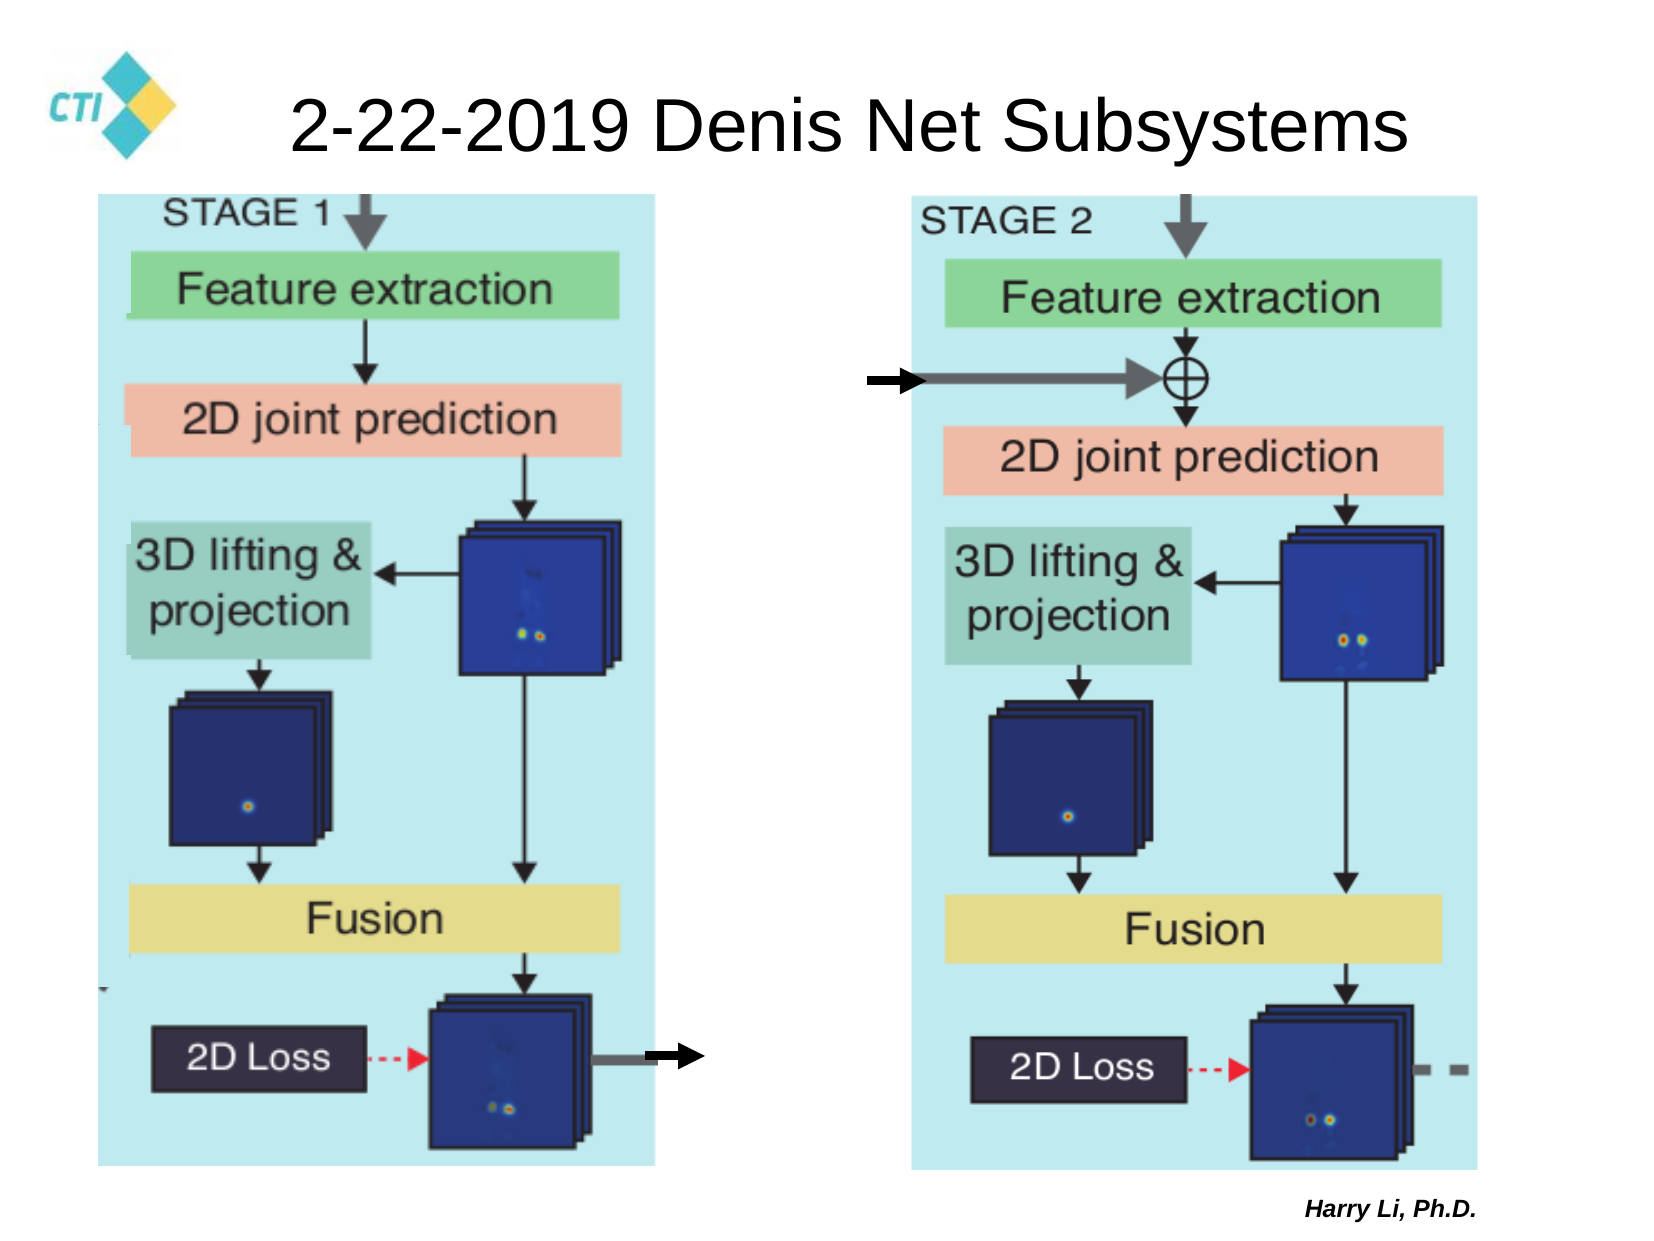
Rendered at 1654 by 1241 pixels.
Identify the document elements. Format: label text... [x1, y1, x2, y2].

text_box Harry Li, Ph.D. [1289, 1185, 1620, 1228]
picture [98, 194, 658, 1166]
picture [45, 40, 180, 165]
text_box 2-22-2019 Denis Net Subsystems [116, 18, 1605, 226]
picture [910, 194, 1481, 1170]
